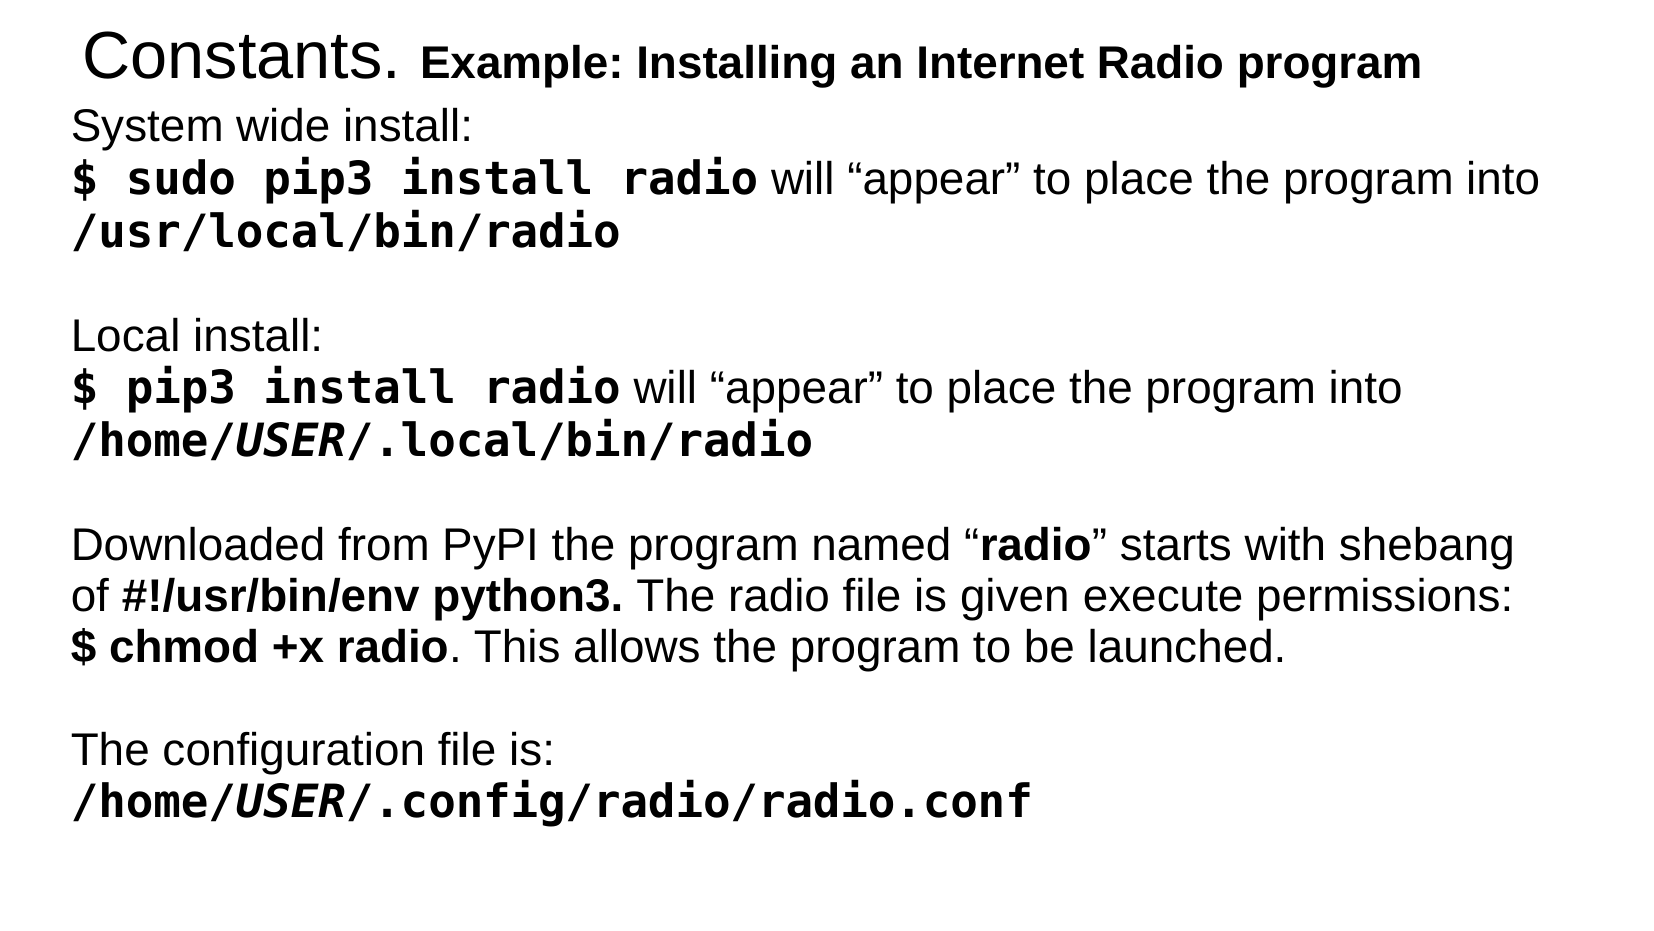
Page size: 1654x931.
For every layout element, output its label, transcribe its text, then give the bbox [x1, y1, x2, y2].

text_box System wide install: $ sudo pip3 install radio will “appear” to place the program into /usr/local/bin/radio Local install: $ pip3 install radio will “appear” to place the program into /home/USER/.local/bin/radio Downloaded from PyPI the program named “radio” starts with shebang of #!/usr/bin/env python3. The radio file is given execute permissions: $ chmod +x radio. This allows the program to be launched. The configuration file is: /home/USER/.config/radio/radio.conf [70, 100, 1559, 910]
title Constants. Example: Installing an Internet Radio program [82, 10, 1571, 101]
